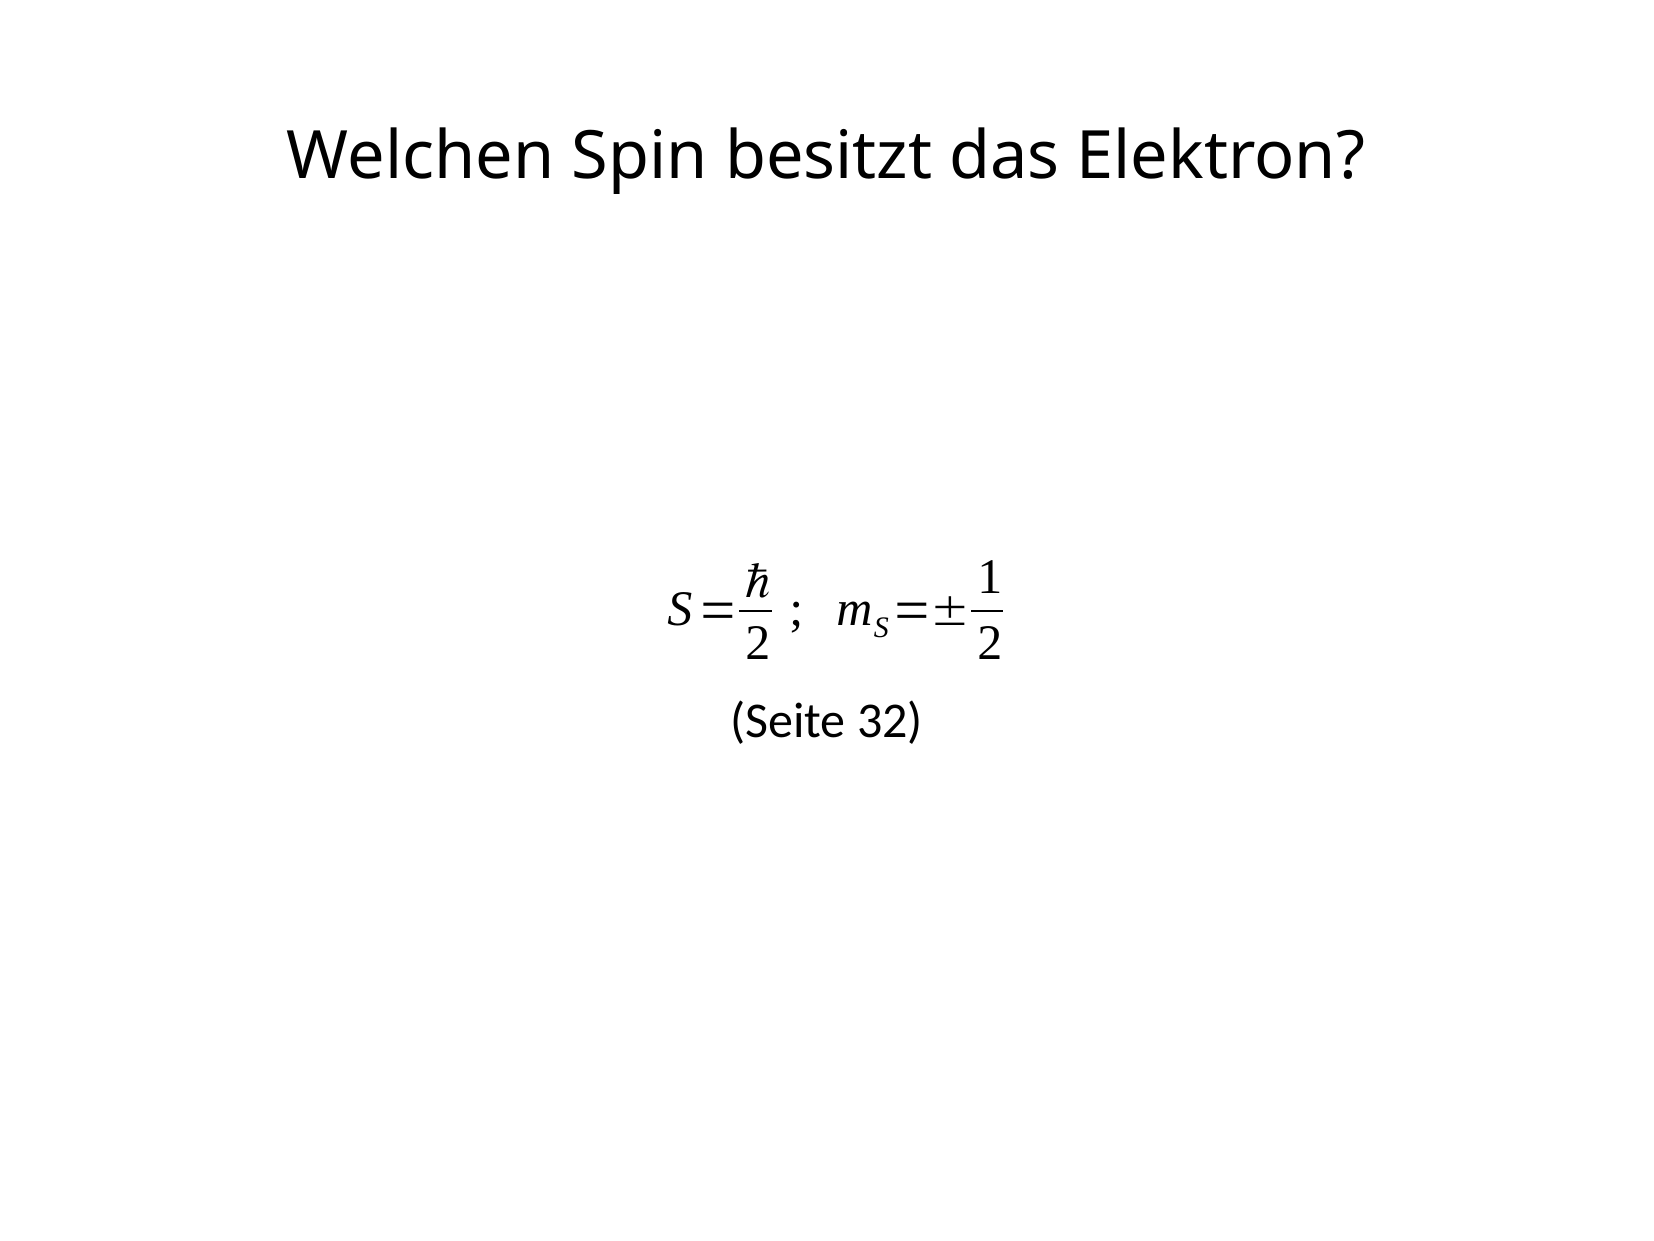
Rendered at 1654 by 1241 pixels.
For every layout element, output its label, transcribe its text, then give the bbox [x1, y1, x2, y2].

title Welchen Spin besitzt das Elektron? [82, 49, 1571, 257]
subtitle (Seite 32) [82, 290, 1571, 1010]
chart [651, 550, 1019, 672]
